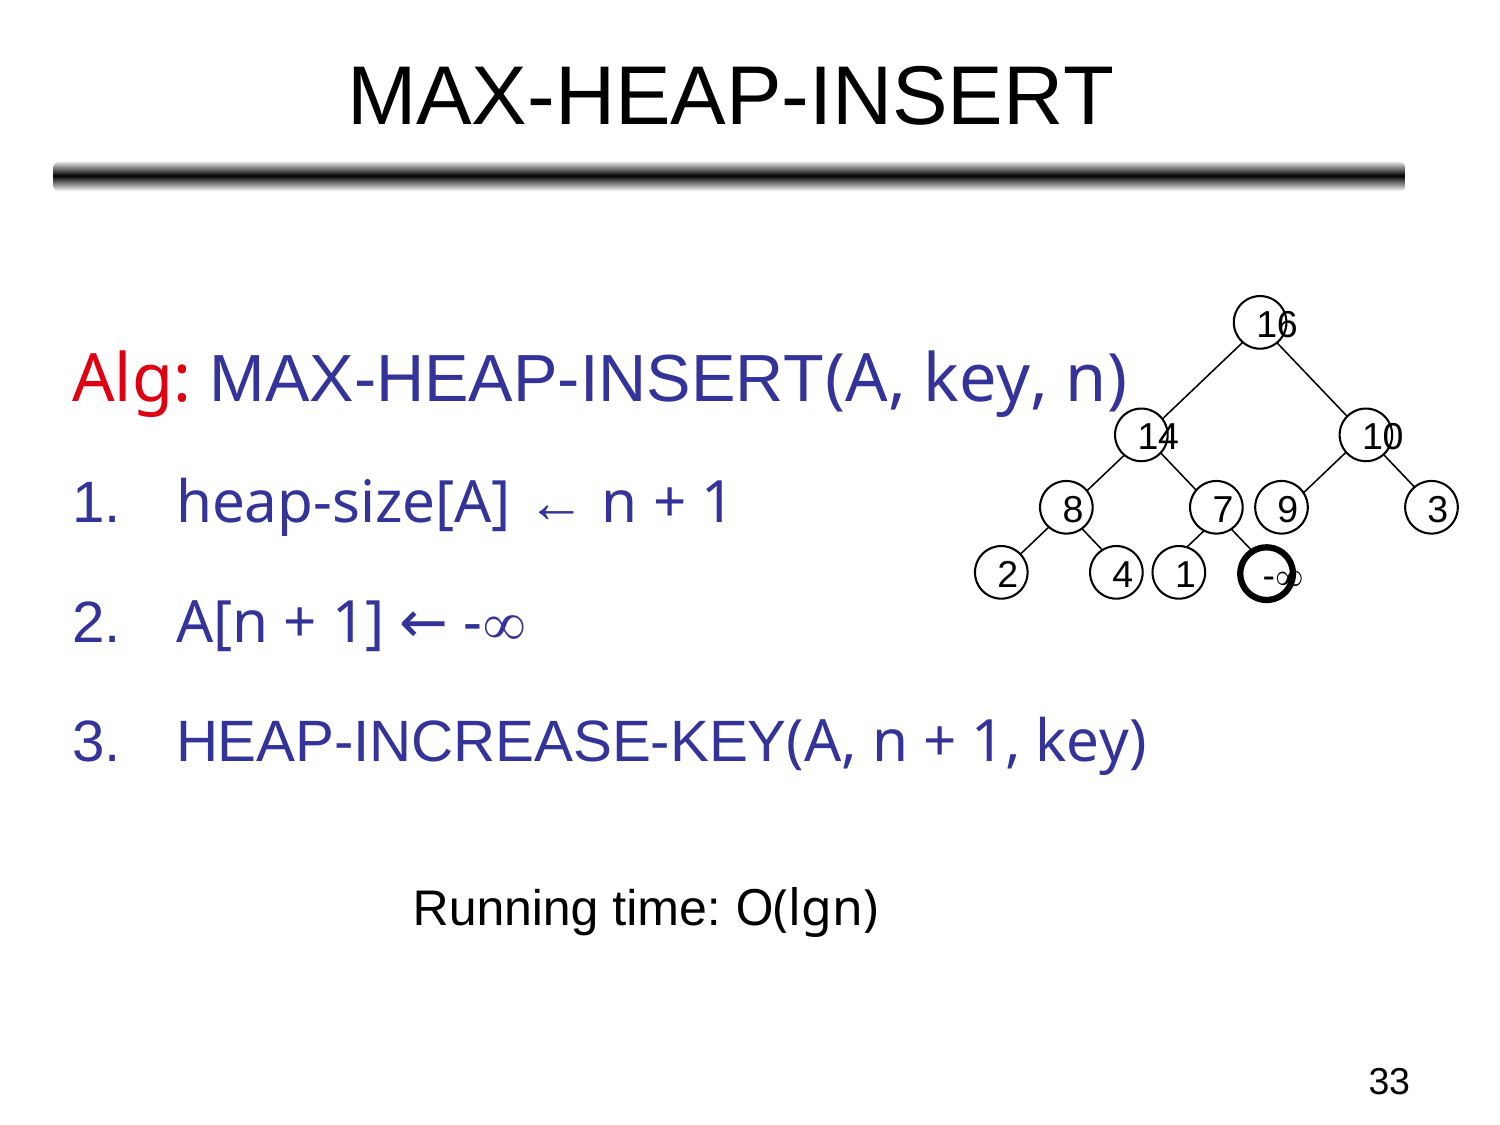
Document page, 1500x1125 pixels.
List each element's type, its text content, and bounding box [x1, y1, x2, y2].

text_box 8 [1040, 480, 1093, 534]
text_box 14 [1162, 432, 1168, 441]
title MAX-HEAP-INSERT [55, 16, 1406, 166]
text_box 10 [1387, 426, 1393, 446]
text_box 2 [974, 546, 1028, 599]
text_box 3 [1405, 480, 1458, 534]
text_box 7 [1190, 480, 1243, 534]
text_box 16 [1233, 296, 1284, 349]
text_box 16 [1281, 314, 1287, 323]
text_box 1 [1152, 546, 1206, 599]
text_box 10 [1339, 408, 1390, 462]
text_box 9 [1255, 480, 1308, 534]
text_box 16 [1282, 323, 1287, 334]
text_box 4 [1090, 546, 1143, 599]
text_box 14 [1115, 408, 1167, 462]
text_box Running time: O(lgn) [387, 874, 988, 945]
list Alg: MAX-HEAP-INSERT(A, key, n) heap-size[A] ← n + 1 A[n + 1] ← - HEAP-INCREASE-KEY(A, n + 1, key) [57, 287, 1408, 863]
text_box - [1240, 547, 1293, 601]
